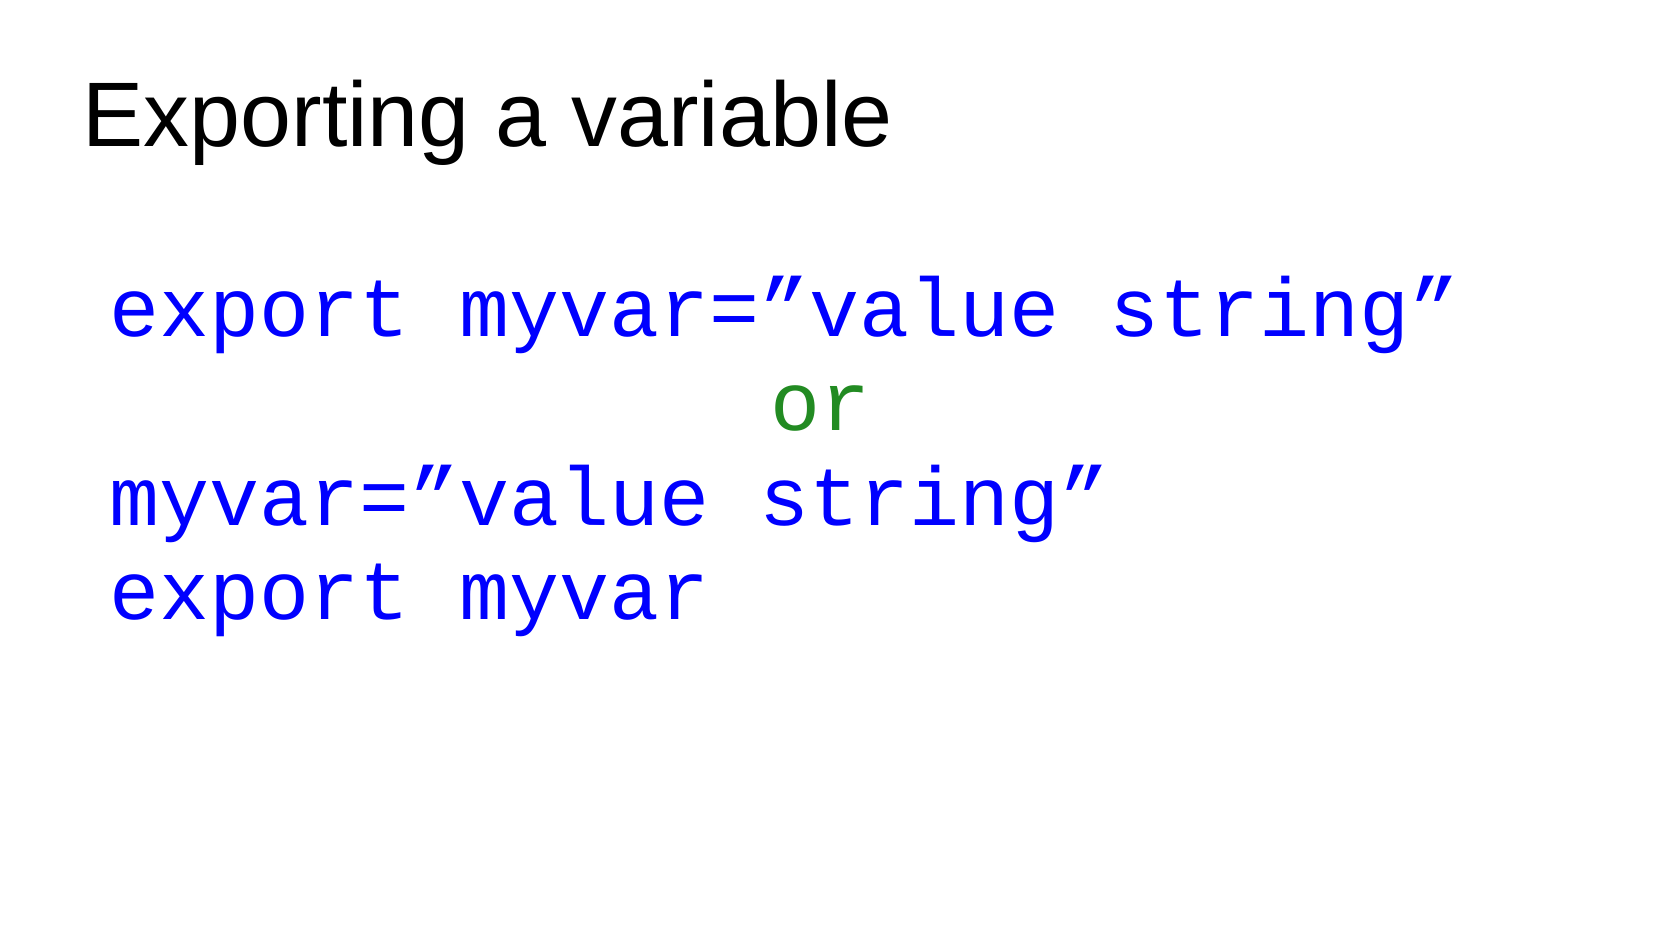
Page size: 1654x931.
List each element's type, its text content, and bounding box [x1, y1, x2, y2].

title Exporting a variable [82, 37, 1571, 193]
text_box export myvar=”value string” or myvar=”value string” export myvar [94, 259, 1548, 721]
